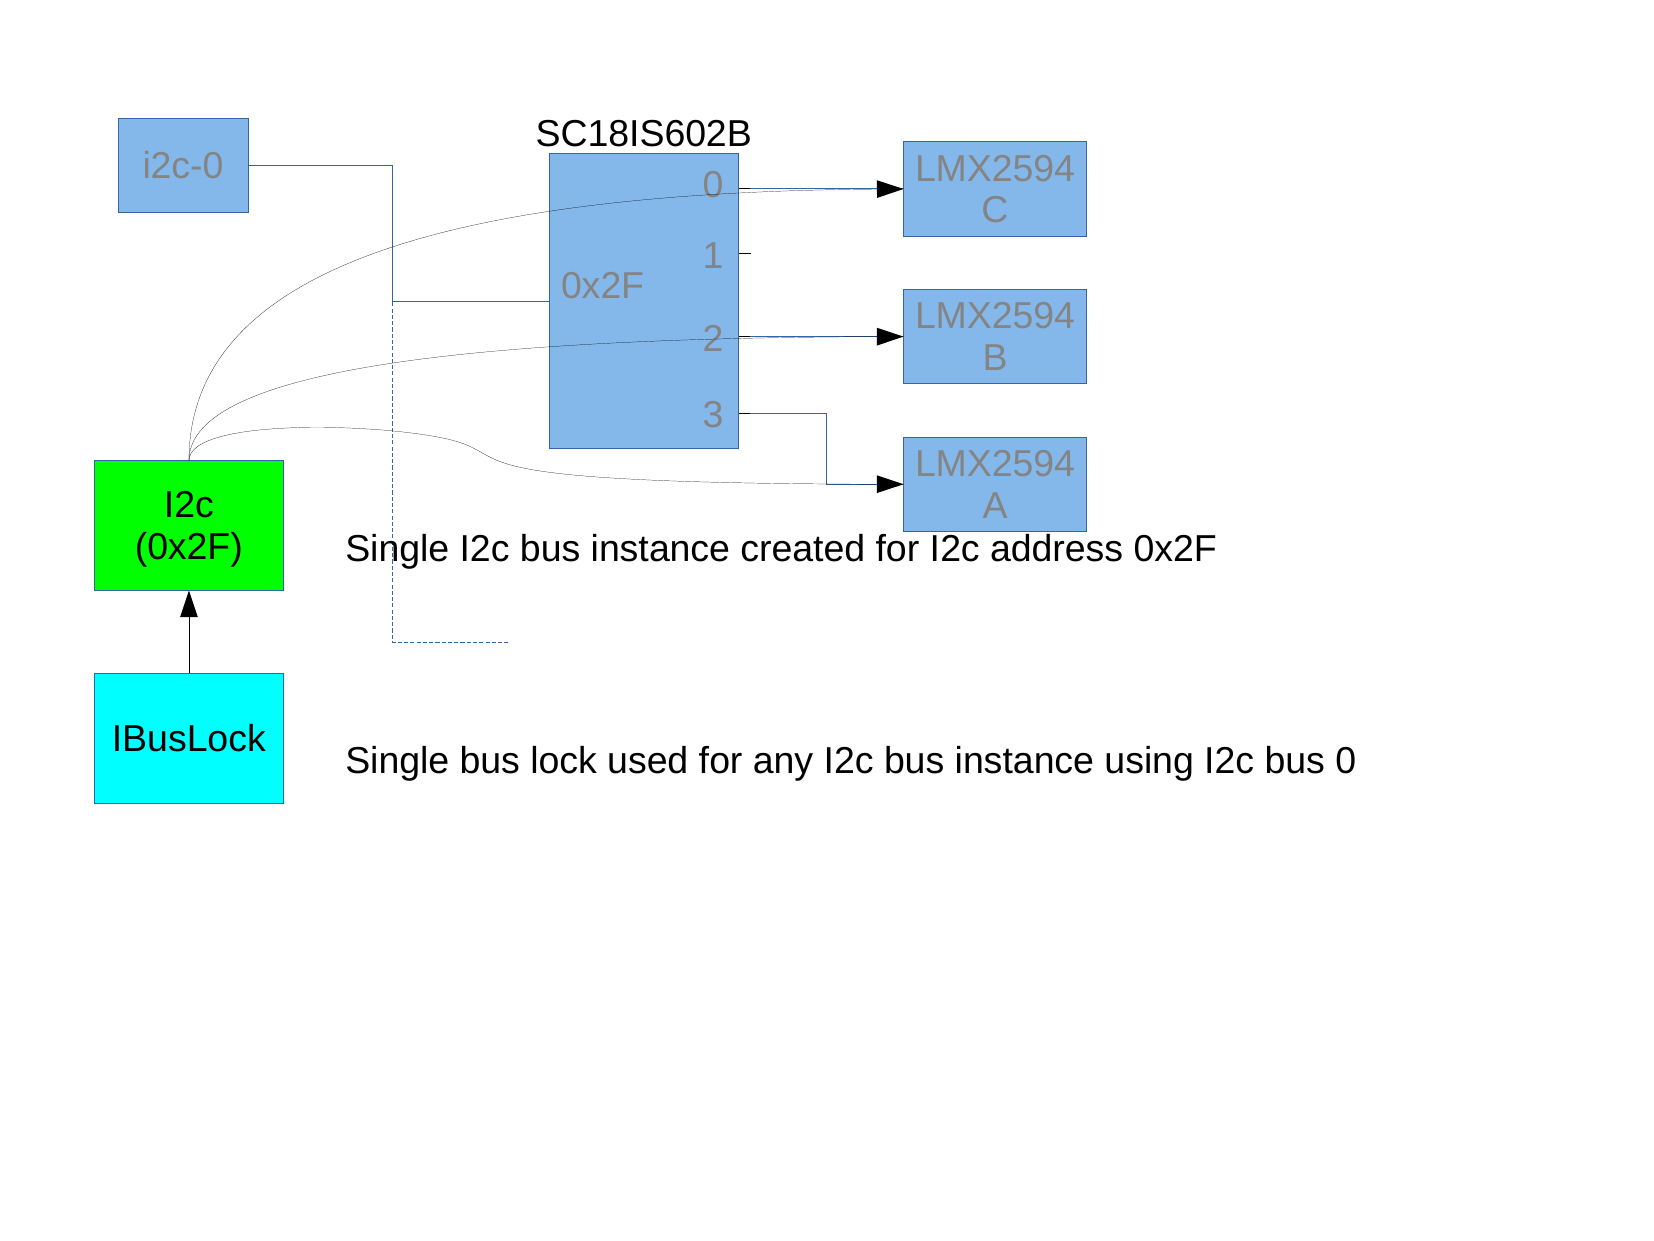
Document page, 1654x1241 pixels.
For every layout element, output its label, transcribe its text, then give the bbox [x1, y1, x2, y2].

text_box Single I2c bus instance created for I2c address 0x2F [330, 519, 1233, 577]
text_box Single bus lock used for any I2c bus instance using I2c bus 0 [330, 732, 1372, 789]
text_box IBusLock [94, 673, 284, 804]
text_box [549, 194, 739, 346]
text_box [118, 118, 249, 213]
text_box [549, 153, 739, 211]
text_box [903, 141, 1087, 237]
text_box [903, 437, 1087, 519]
text_box [549, 339, 739, 449]
text_box I2c (0x2F) [94, 460, 284, 591]
text_box [903, 289, 1087, 384]
